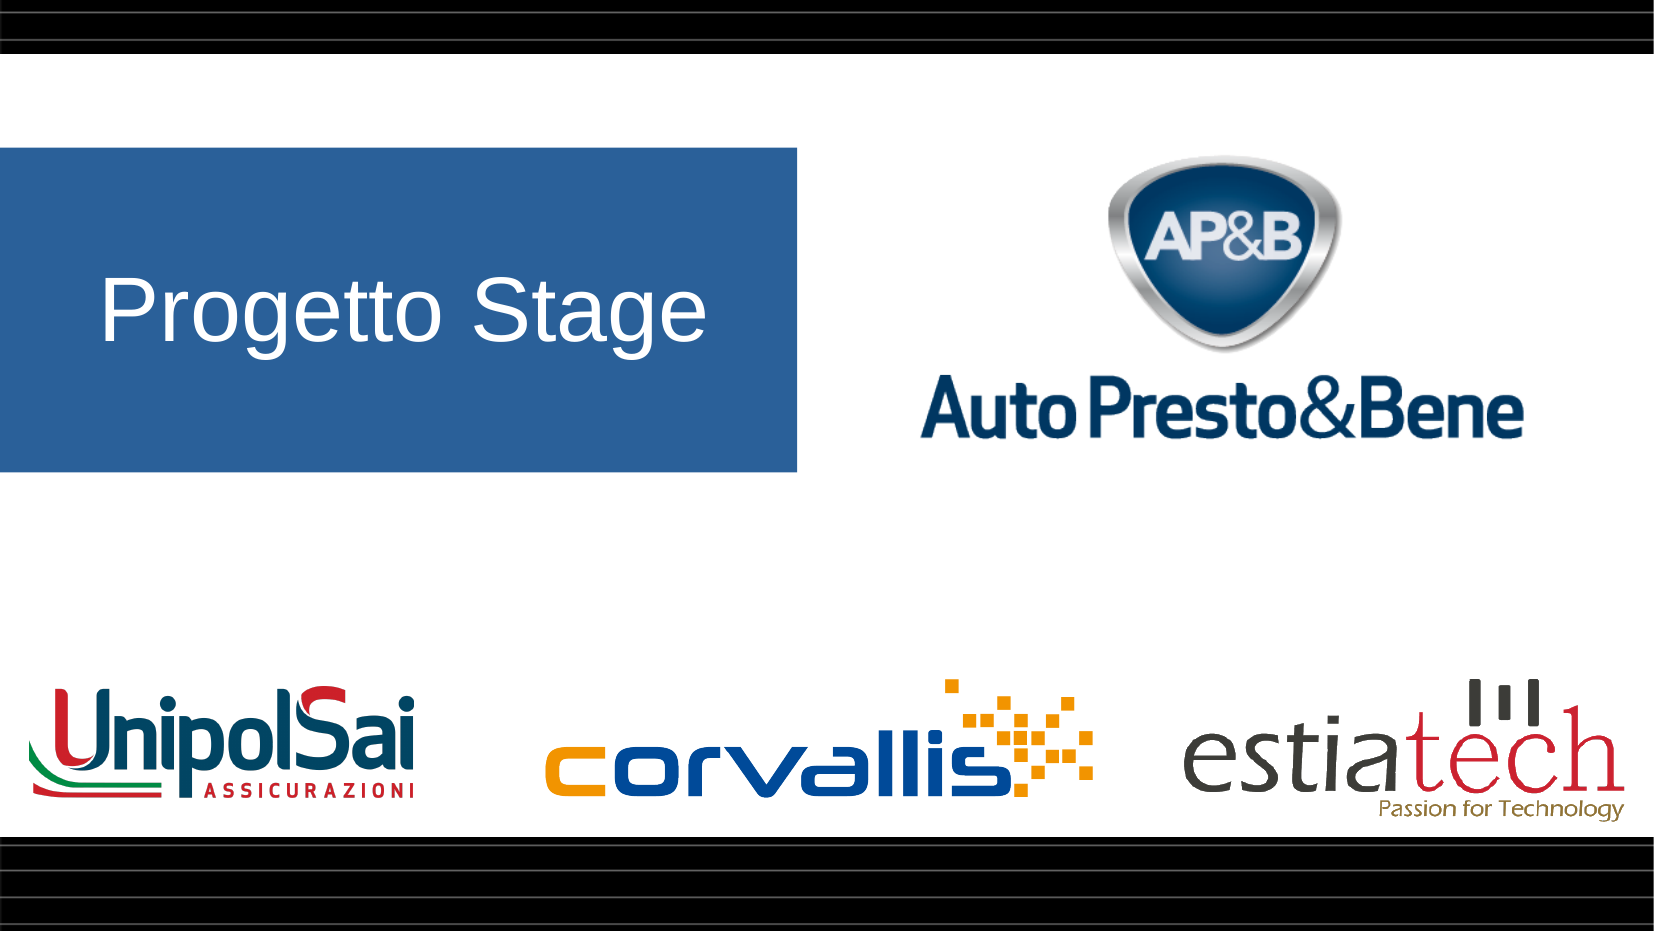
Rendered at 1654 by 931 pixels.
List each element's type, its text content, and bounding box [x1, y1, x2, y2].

picture [1179, 679, 1625, 827]
picture [911, 143, 1536, 473]
picture [193, 730, 211, 759]
title Progetto Stage [0, 147, 798, 473]
picture [0, 837, 1654, 931]
picture [29, 686, 414, 798]
picture [545, 679, 1093, 798]
picture [0, 0, 1654, 54]
